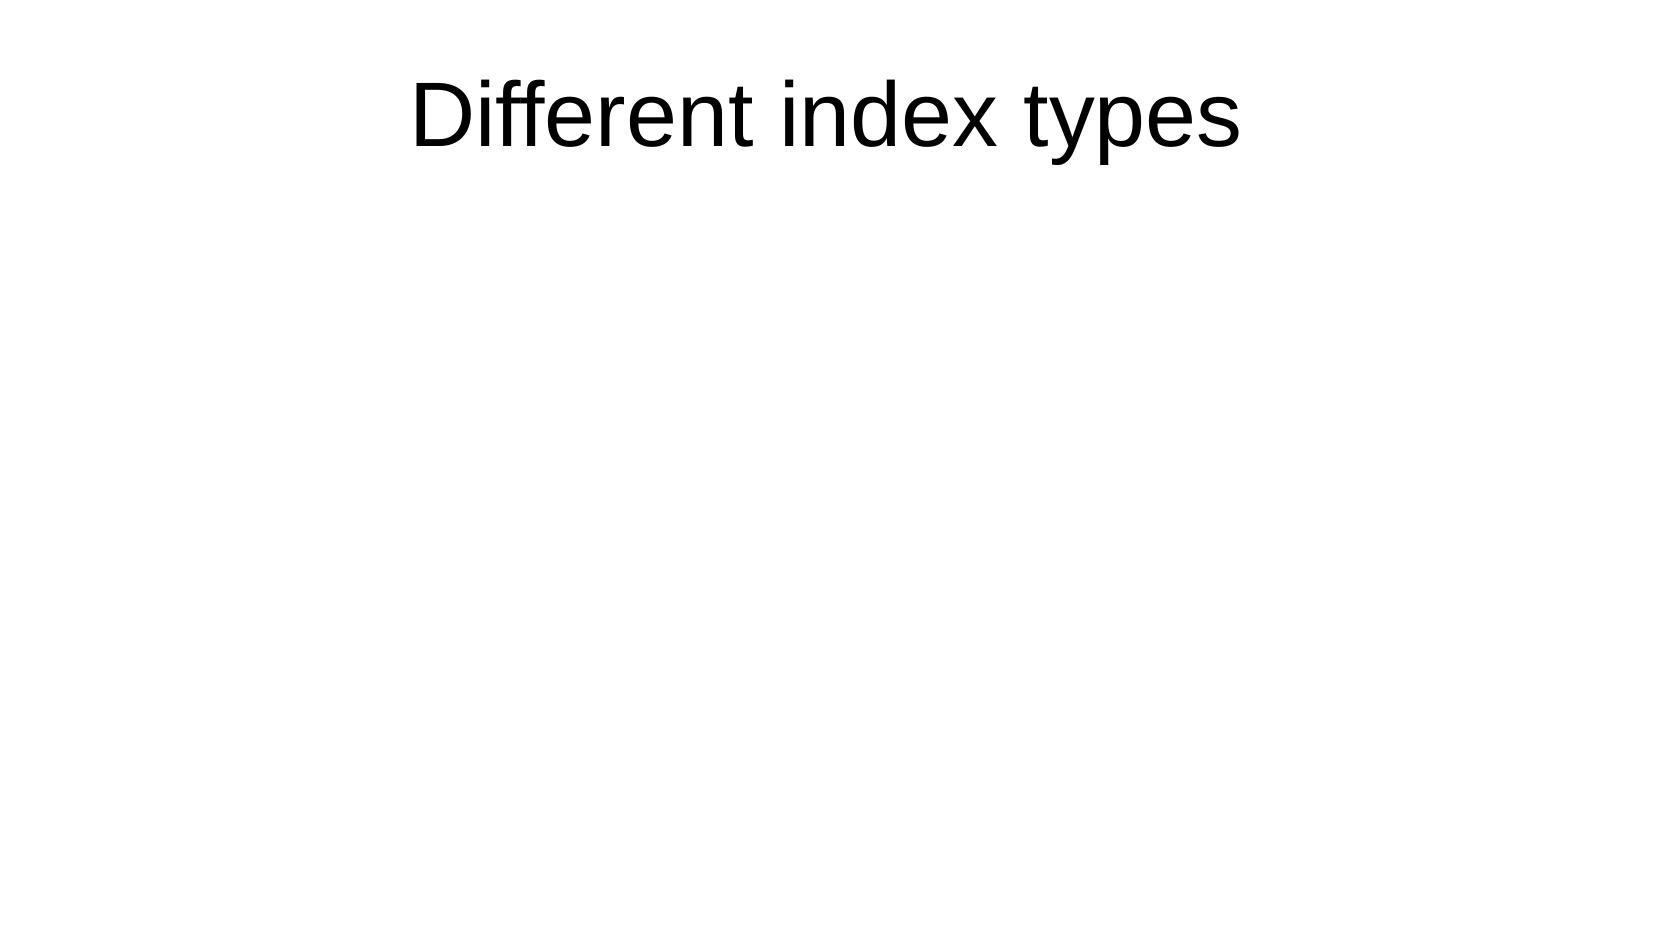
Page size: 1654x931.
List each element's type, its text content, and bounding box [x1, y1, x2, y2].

title Different index types [82, 37, 1571, 193]
